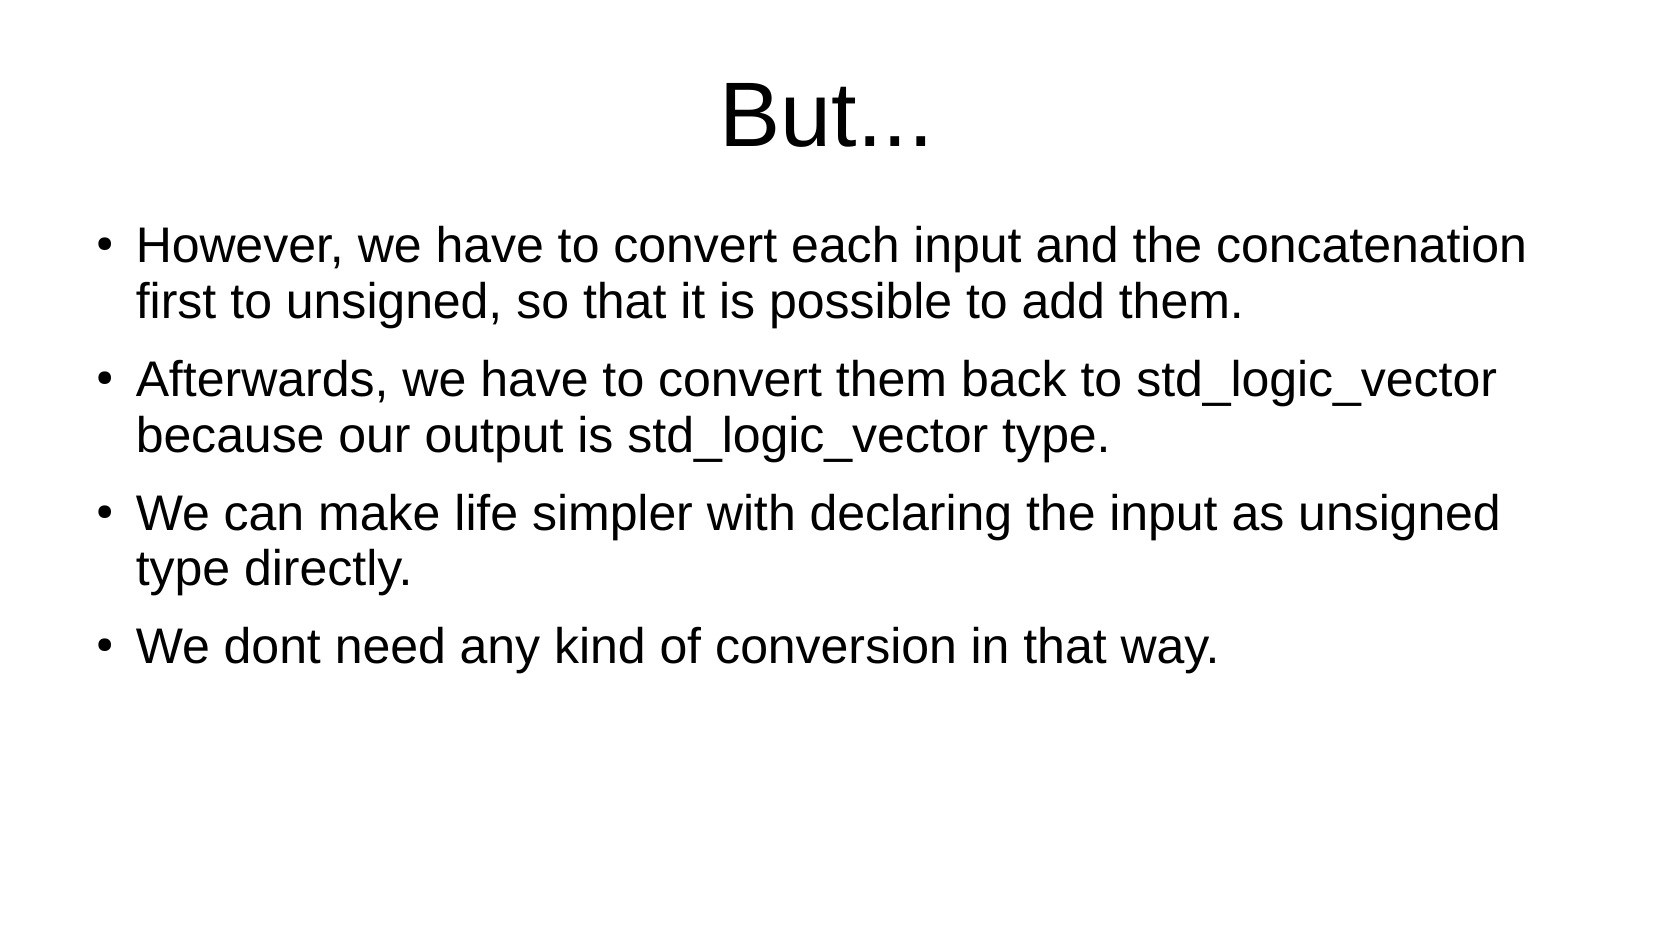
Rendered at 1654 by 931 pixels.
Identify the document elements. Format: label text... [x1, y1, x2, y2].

list However, we have to convert each input and the concatenation first to unsigned, so that it is possible to add them. Afterwards, we have to convert them back to std_logic_vector because our output is std_logic_vector type. We can make life simpler with declaring the input as unsigned type directly. We dont need any kind of conversion in that way. [82, 217, 1571, 758]
title But... [82, 37, 1571, 193]
